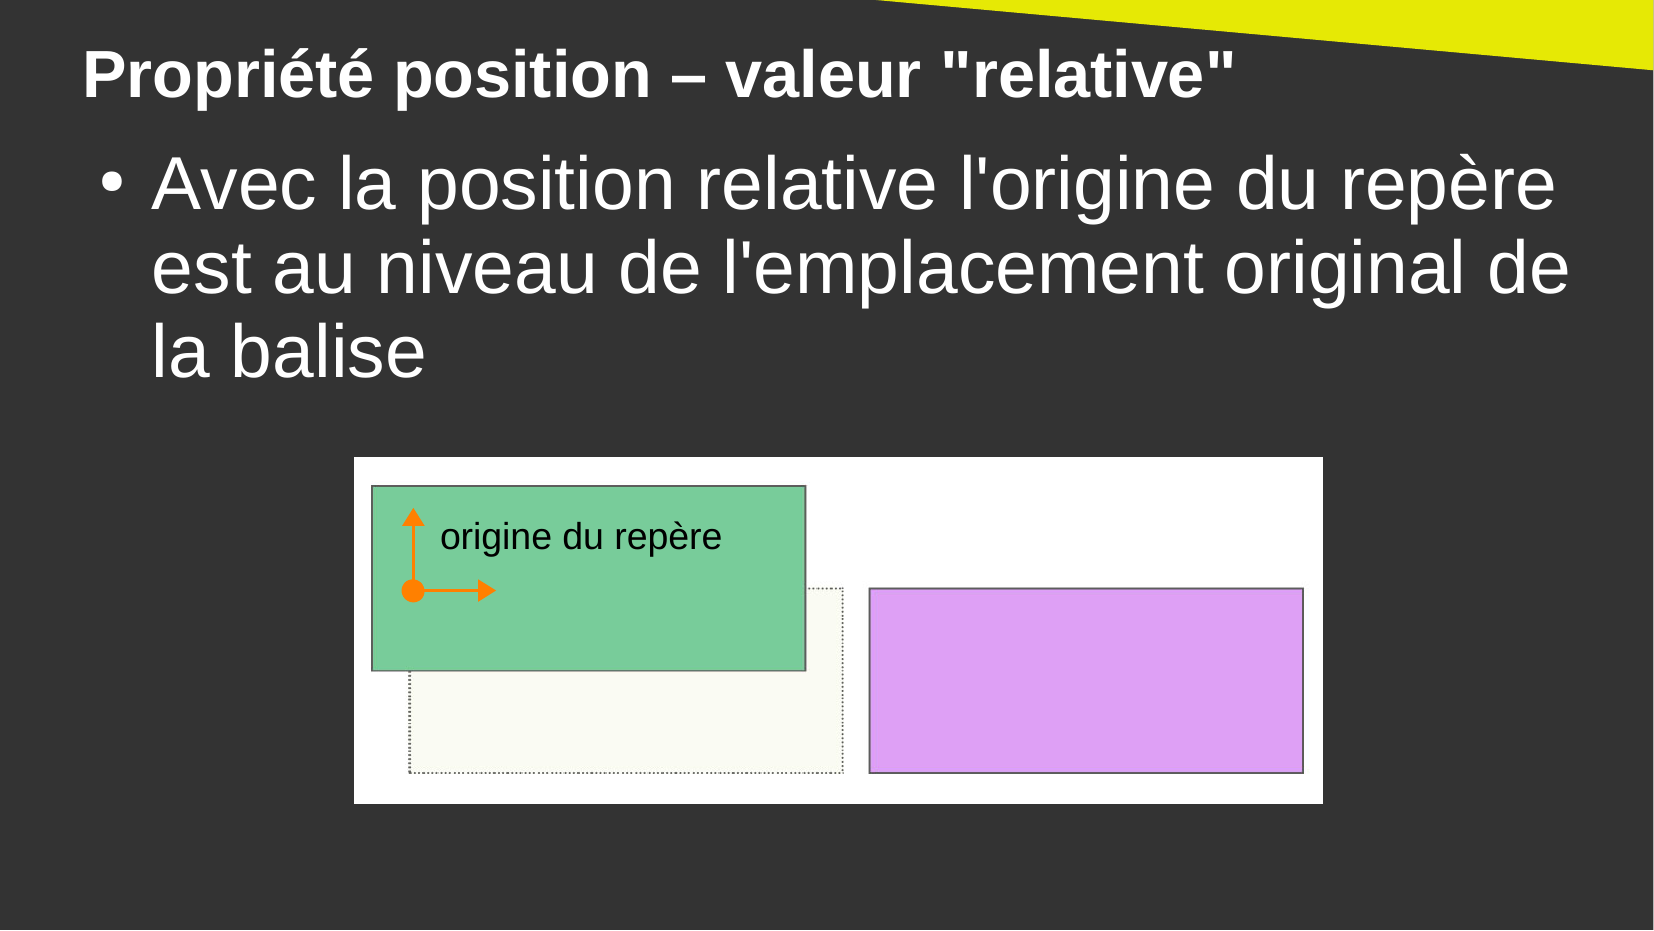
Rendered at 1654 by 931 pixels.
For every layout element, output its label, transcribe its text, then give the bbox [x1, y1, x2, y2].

picture [354, 457, 1323, 804]
text_box [875, 0, 1654, 71]
list Avec la position relative l'origine du repère est au niveau de l'emplacement original de la balise [80, 141, 1620, 426]
title Propriété position – valeur "relative" [82, 37, 1571, 114]
text_box origine du repère [425, 507, 768, 565]
